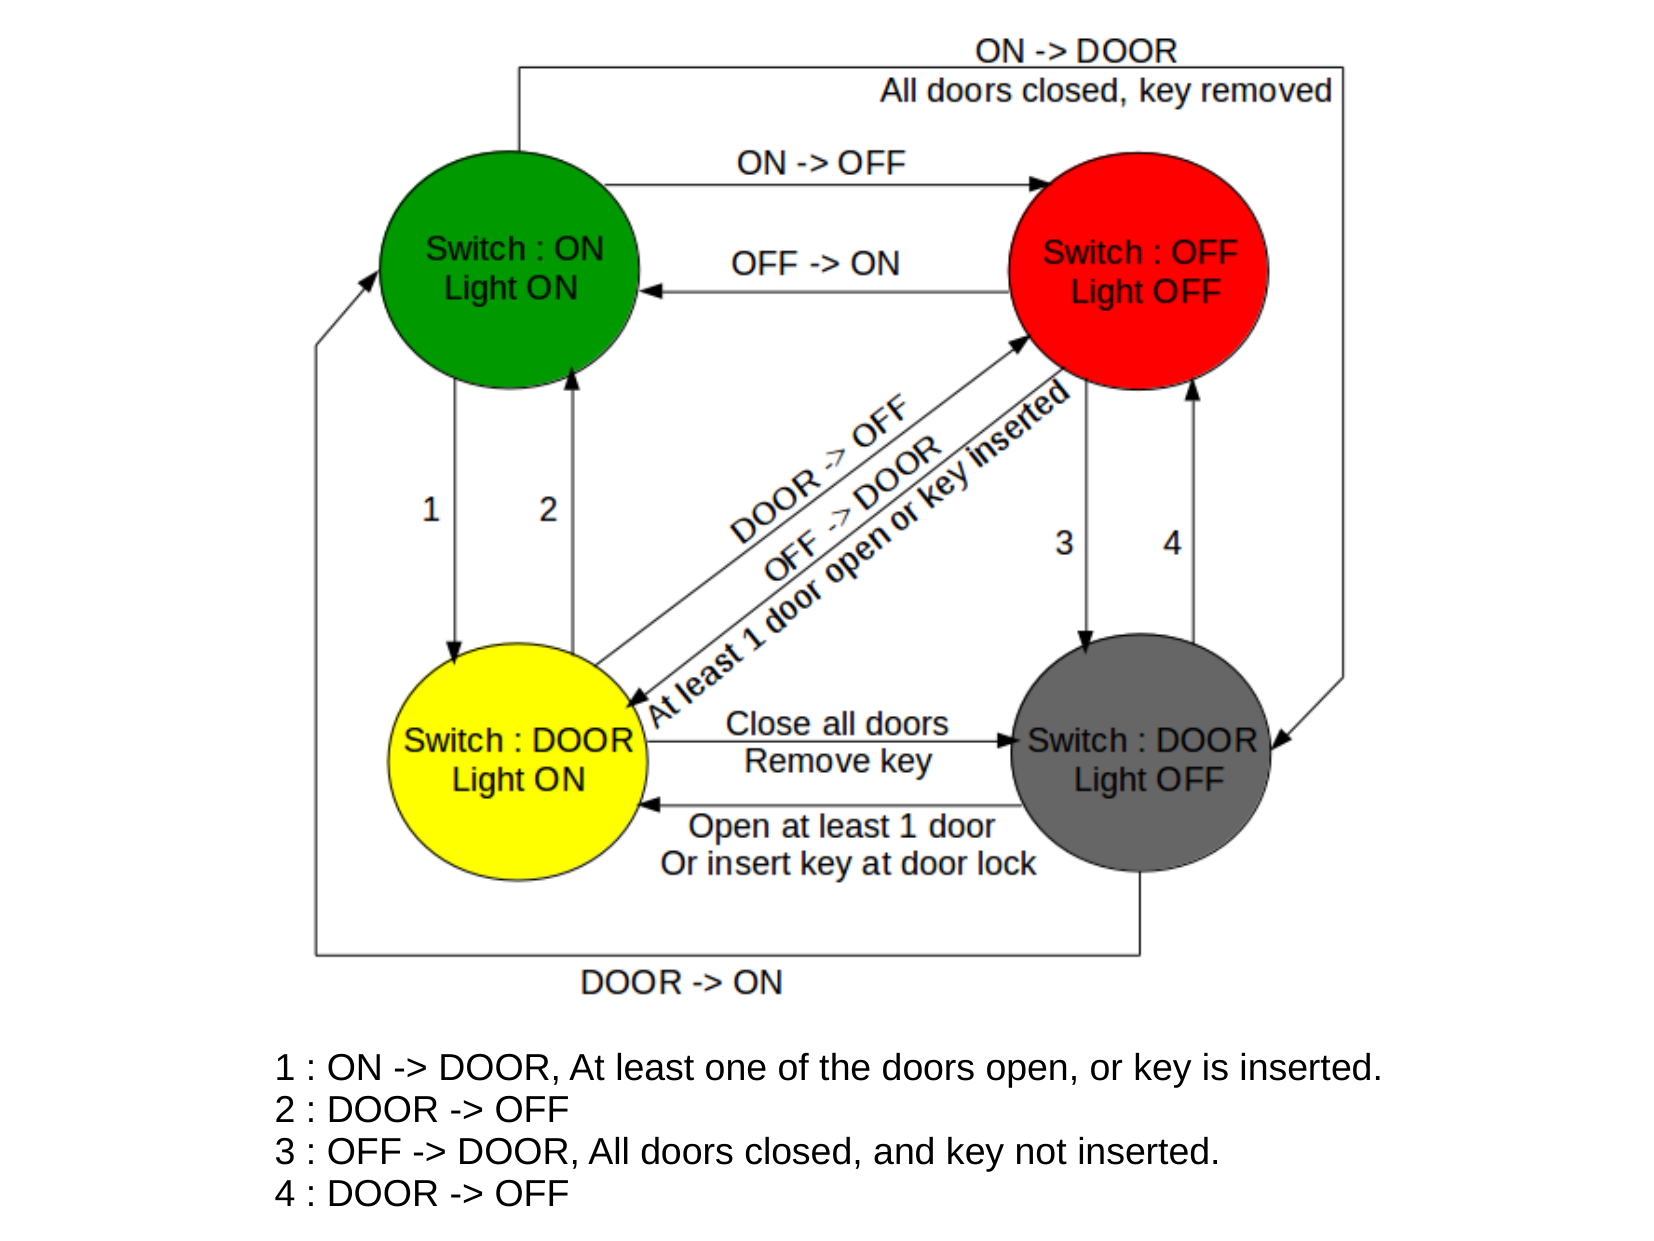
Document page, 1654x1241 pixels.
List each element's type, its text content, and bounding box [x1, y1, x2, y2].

text_box 1 : ON -> DOOR, At least one of the doors open, or key is inserted. 2 : DOOR -> OFF 3 : OFF -> DOOR, All doors closed, and key not inserted. 4 : DOOR -> OFF [259, 1039, 1411, 1223]
picture [249, 11, 1430, 1028]
